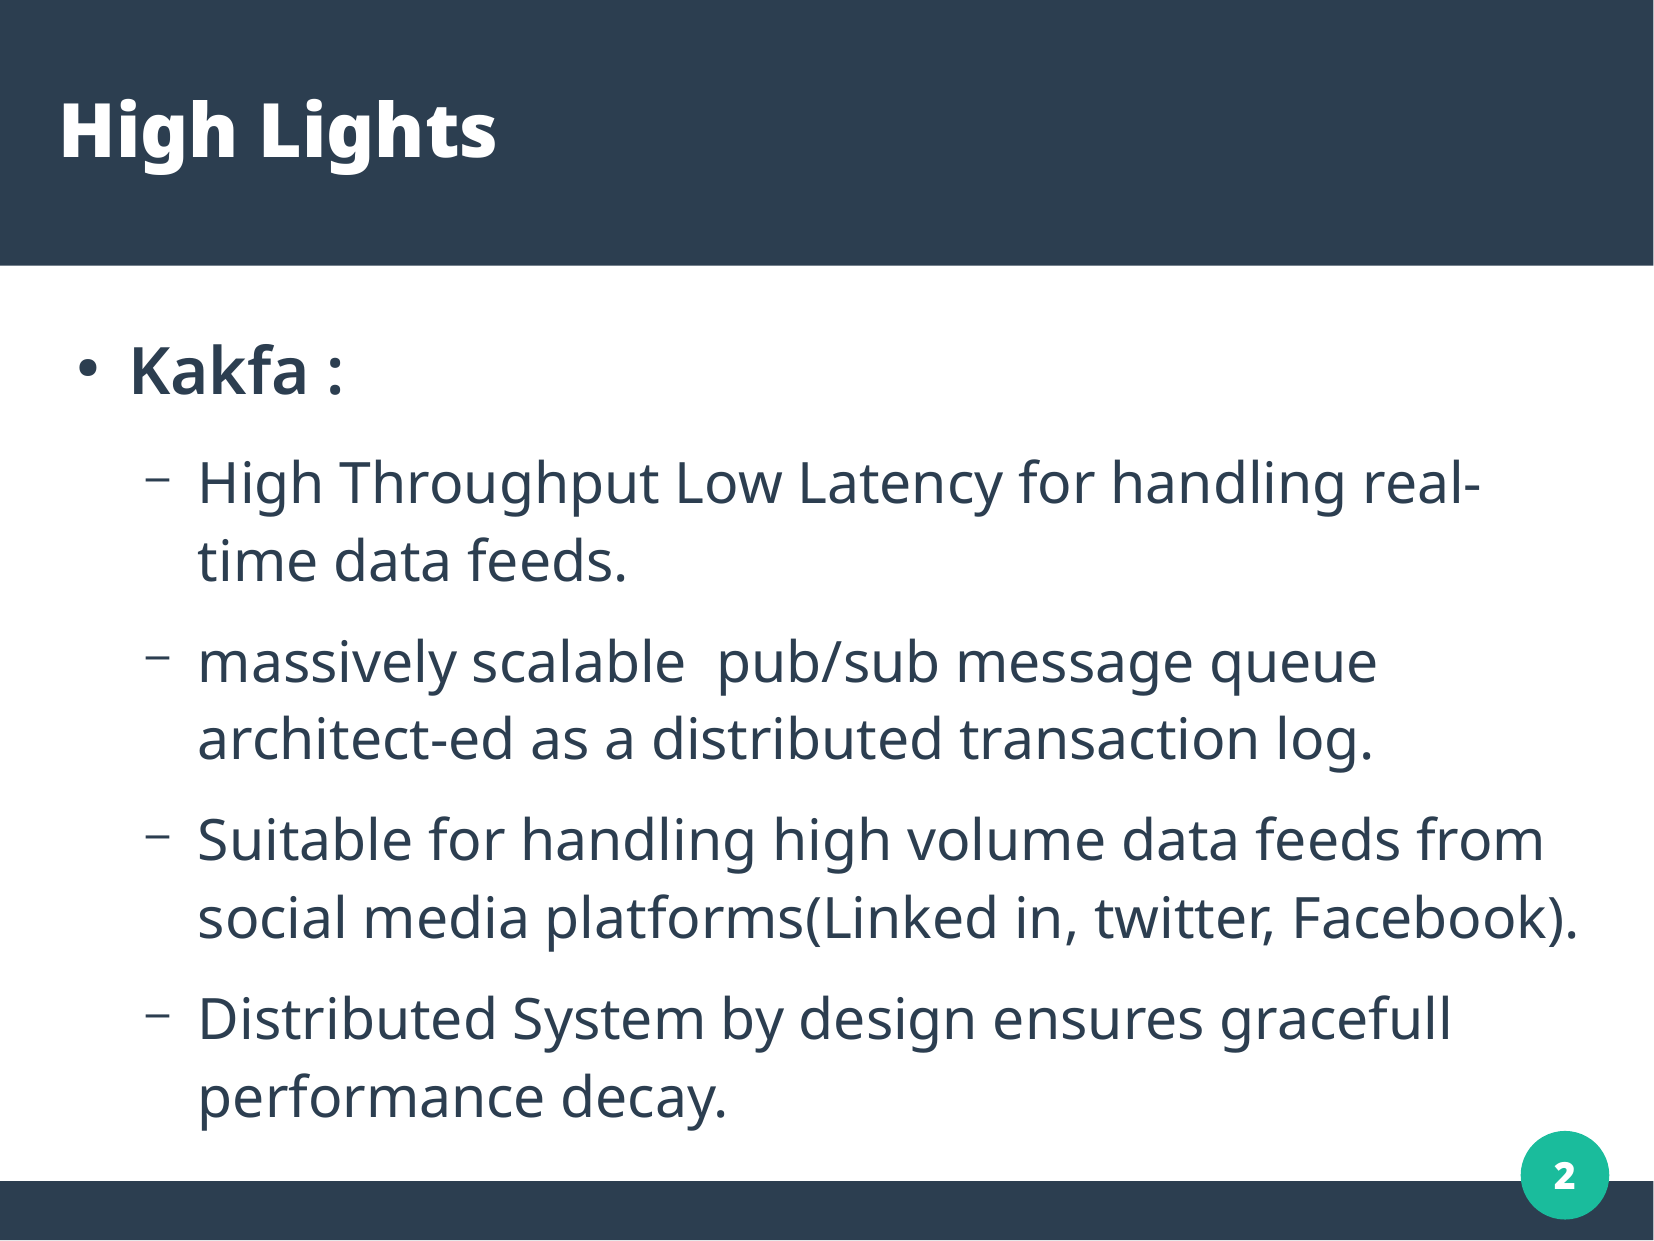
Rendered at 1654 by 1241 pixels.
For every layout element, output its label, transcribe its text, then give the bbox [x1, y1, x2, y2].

title High Lights [59, 49, 1595, 207]
list Kakfa : High Throughput Low Latency for handling real-time data feeds. massively scalable pub/sub message queue architect-ed as a distributed transaction log. Suitable for handling high volume data feeds from social media platforms(Linked in, twitter, Facebook). Distributed System by design ensures gracefull performance decay. [59, 324, 1595, 1152]
